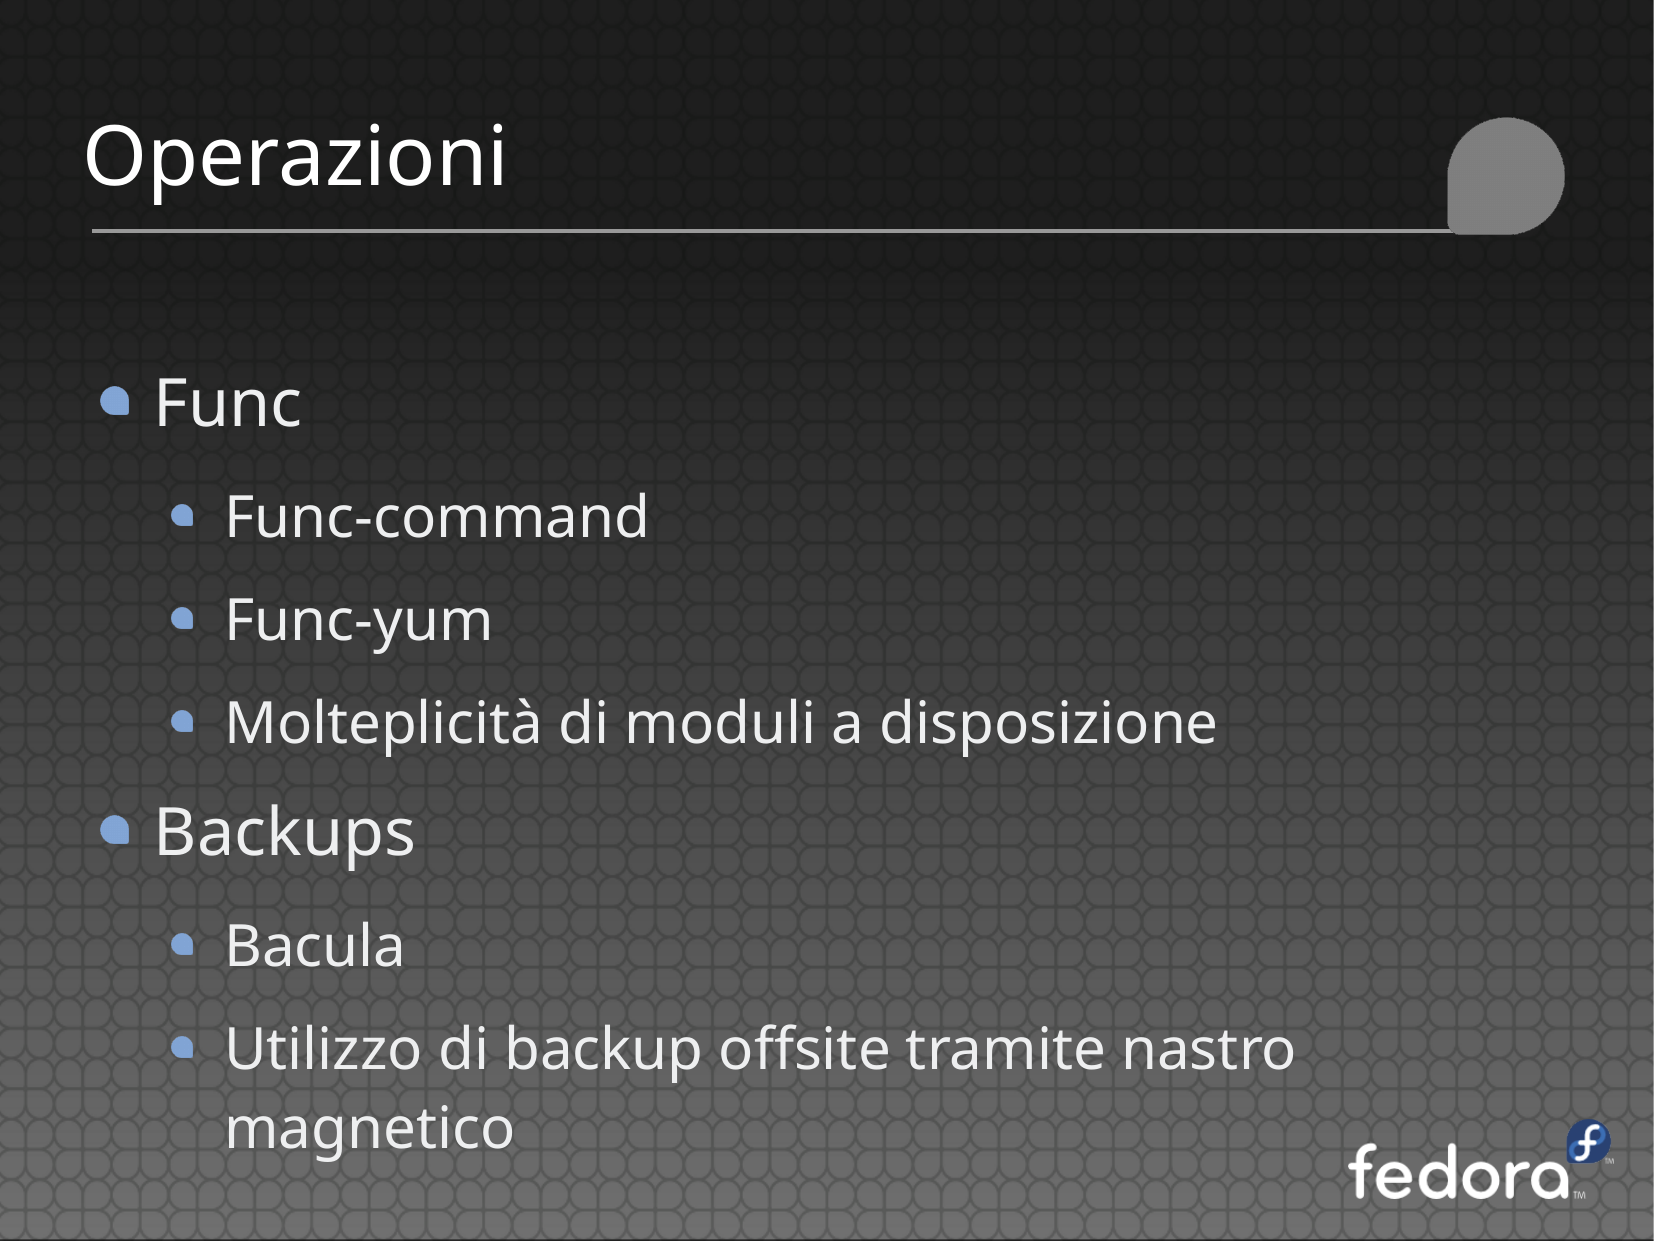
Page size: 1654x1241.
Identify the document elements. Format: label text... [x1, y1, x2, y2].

list Func Func-command Func-yum Molteplicità di moduli a disposizione Backups Bacula Utilizzo di backup offsite tramite nastro magnetico [82, 355, 1571, 1174]
title Operazioni [82, 49, 1571, 257]
picture [0, 0, 1654, 1241]
